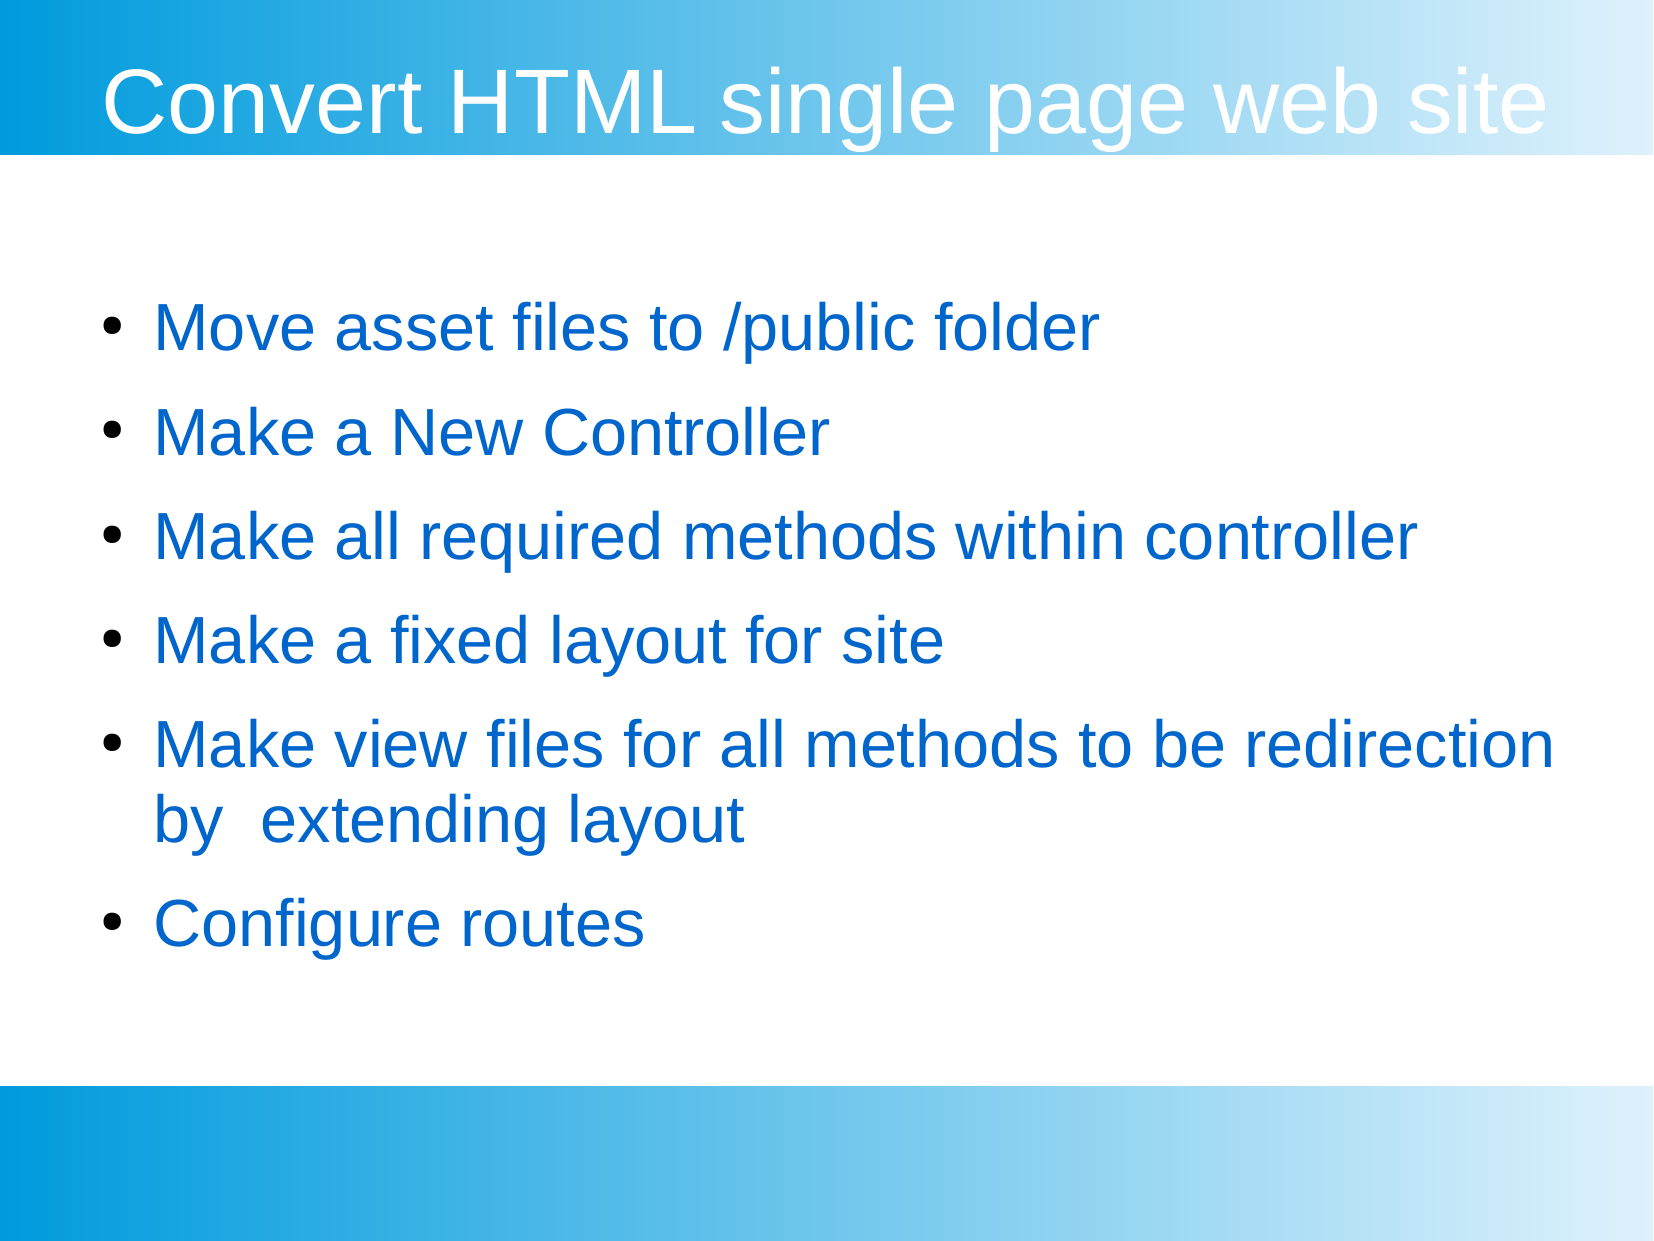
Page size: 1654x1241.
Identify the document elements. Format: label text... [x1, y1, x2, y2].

title Convert HTML single page web site [82, 49, 1571, 155]
list Move asset files to /public folder Make a New Controller Make all required methods within controller Make a fixed layout for site Make view files for all methods to be redirection by extending layout Configure routes [82, 290, 1571, 1010]
